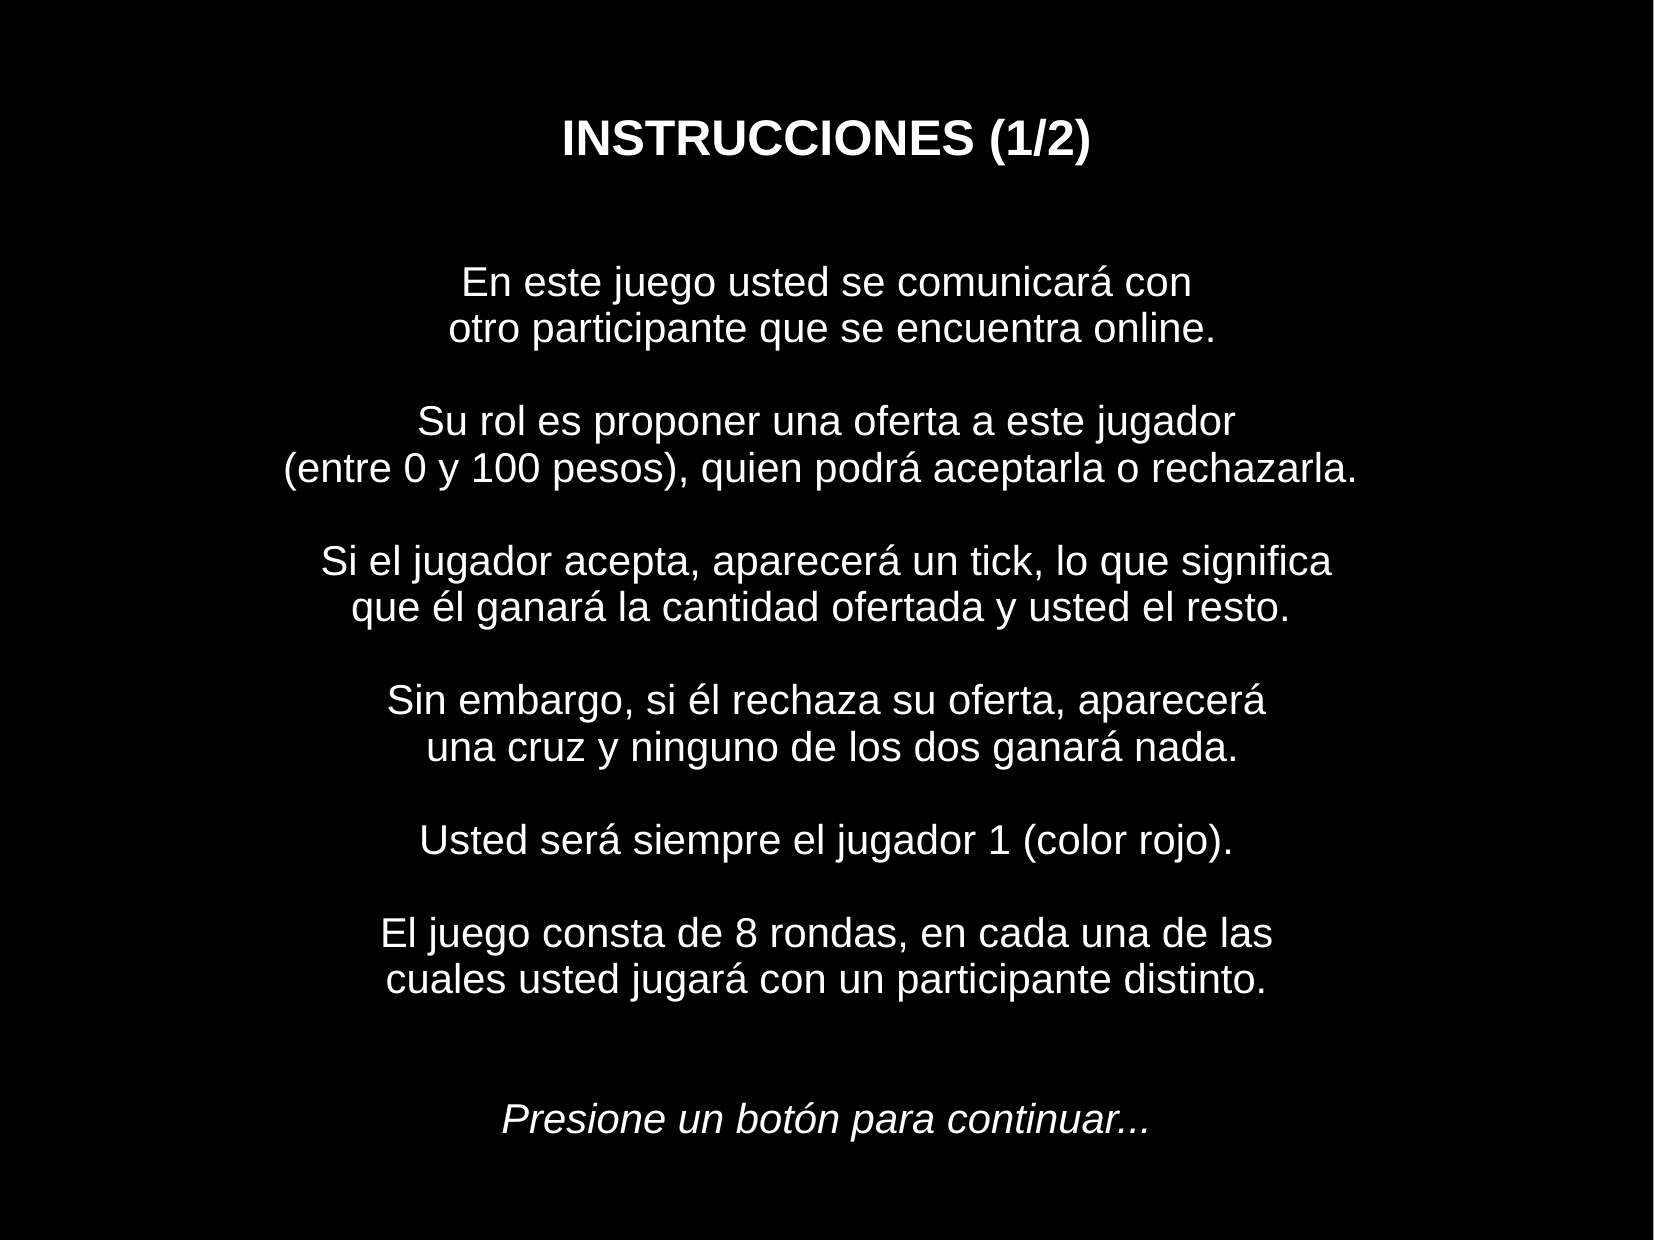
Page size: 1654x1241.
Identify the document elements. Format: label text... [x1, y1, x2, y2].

subtitle INSTRUCCIONES (1/2) En este juego usted se comunicará con otro participante que se encuentra online. Su rol es proponer una oferta a este jugador (entre 0 y 100 pesos), quien podrá aceptarla o rechazarla. Si el jugador acepta, aparecerá un tick, lo que significa que él ganará la cantidad ofertada y usted el resto. Sin embargo, si él rechaza su oferta, aparecerá una cruz y ninguno de los dos ganará nada. Usted será siempre el jugador 1 (color rojo). El juego consta de 8 rondas, en cada una de las cuales usted jugará con un participante distinto. Presione un botón para continuar... [82, 109, 1571, 1142]
